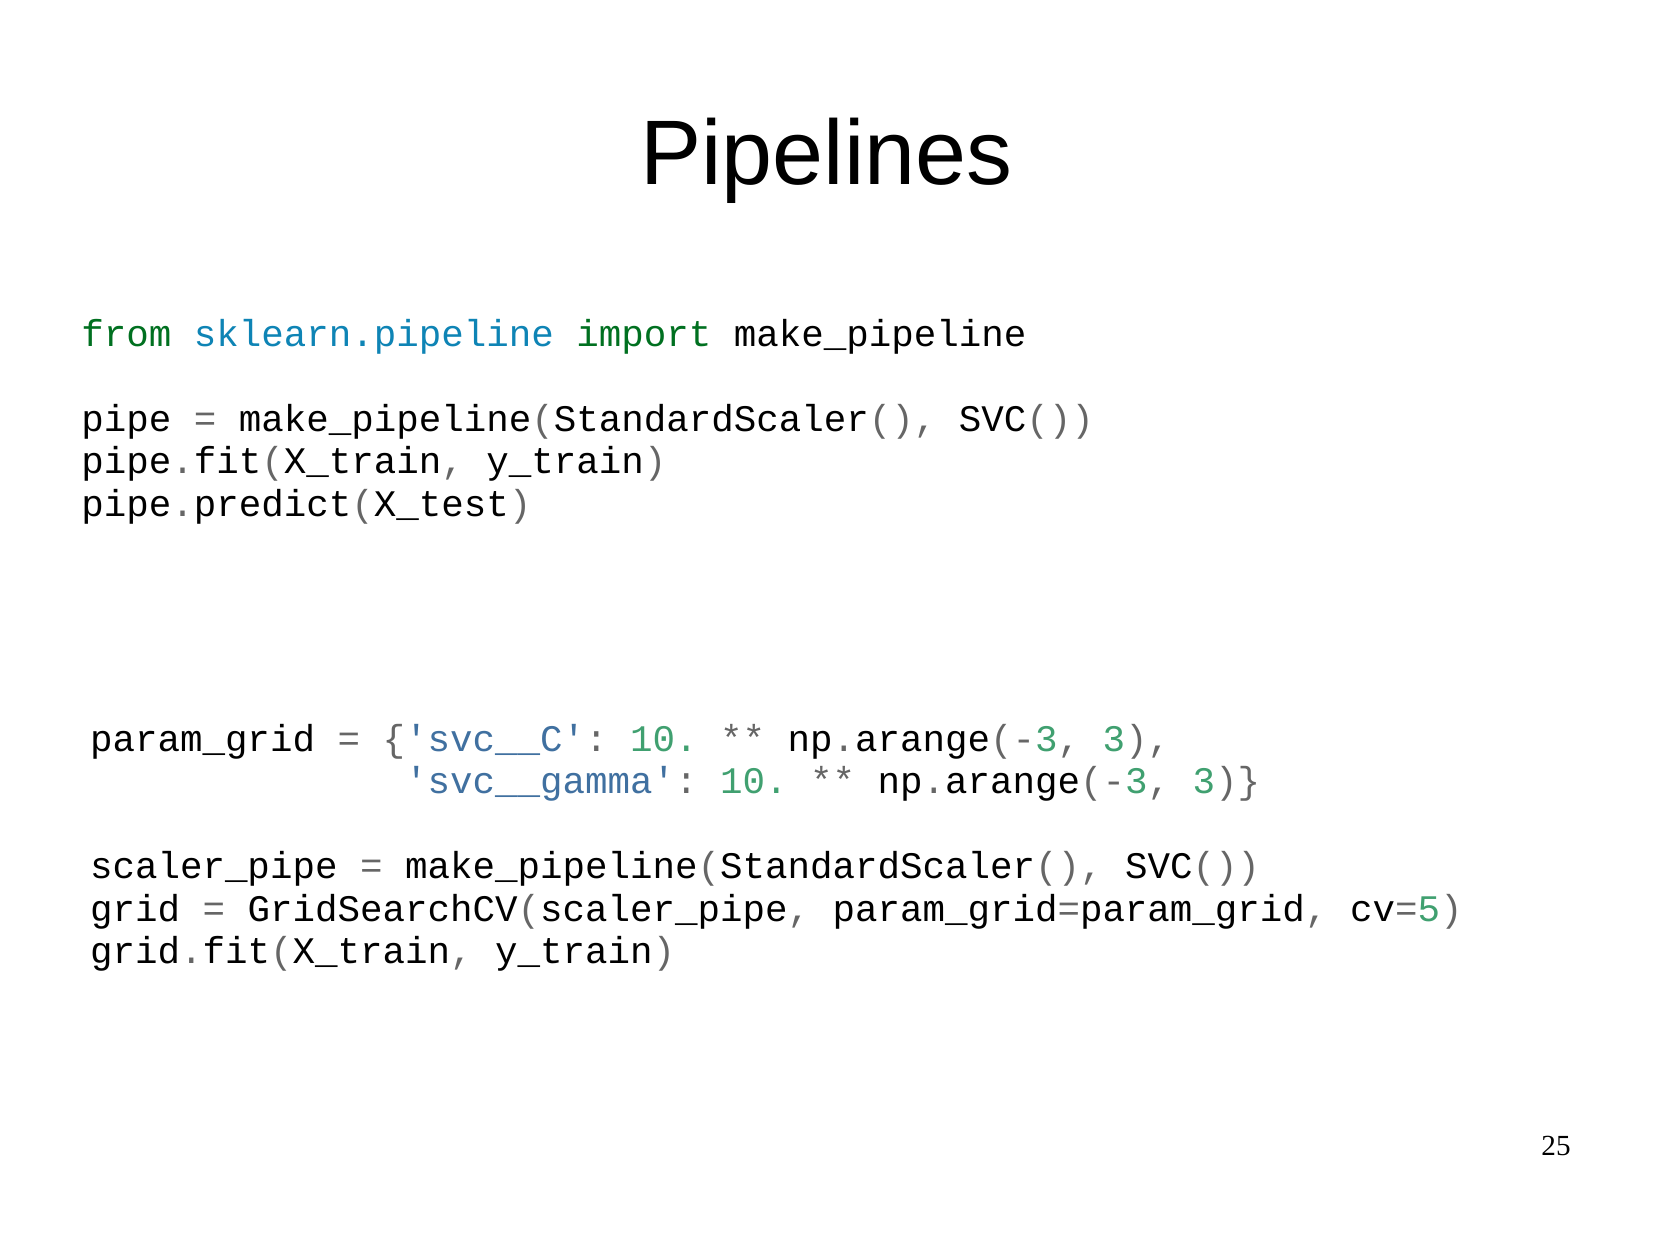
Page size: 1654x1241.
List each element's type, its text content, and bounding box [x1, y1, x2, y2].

text_box from sklearn.pipeline import make_pipeline pipe = make_pipeline(StandardScaler(), SVC()) pipe.fit(X_train, y_train) pipe.predict(X_test) [81, 315, 1471, 529]
text_box param_grid = {'svc__C': 10. ** np.arange(-3, 3), 'svc__gamma': 10. ** np.arange(-3, 3)} scaler_pipe = make_pipeline(StandardScaler(), SVC()) grid = GridSearchCV(scaler_pipe, param_grid=param_grid, cv=5) grid.fit(X_train, y_train) [90, 720, 1557, 1020]
title Pipelines [82, 49, 1571, 257]
